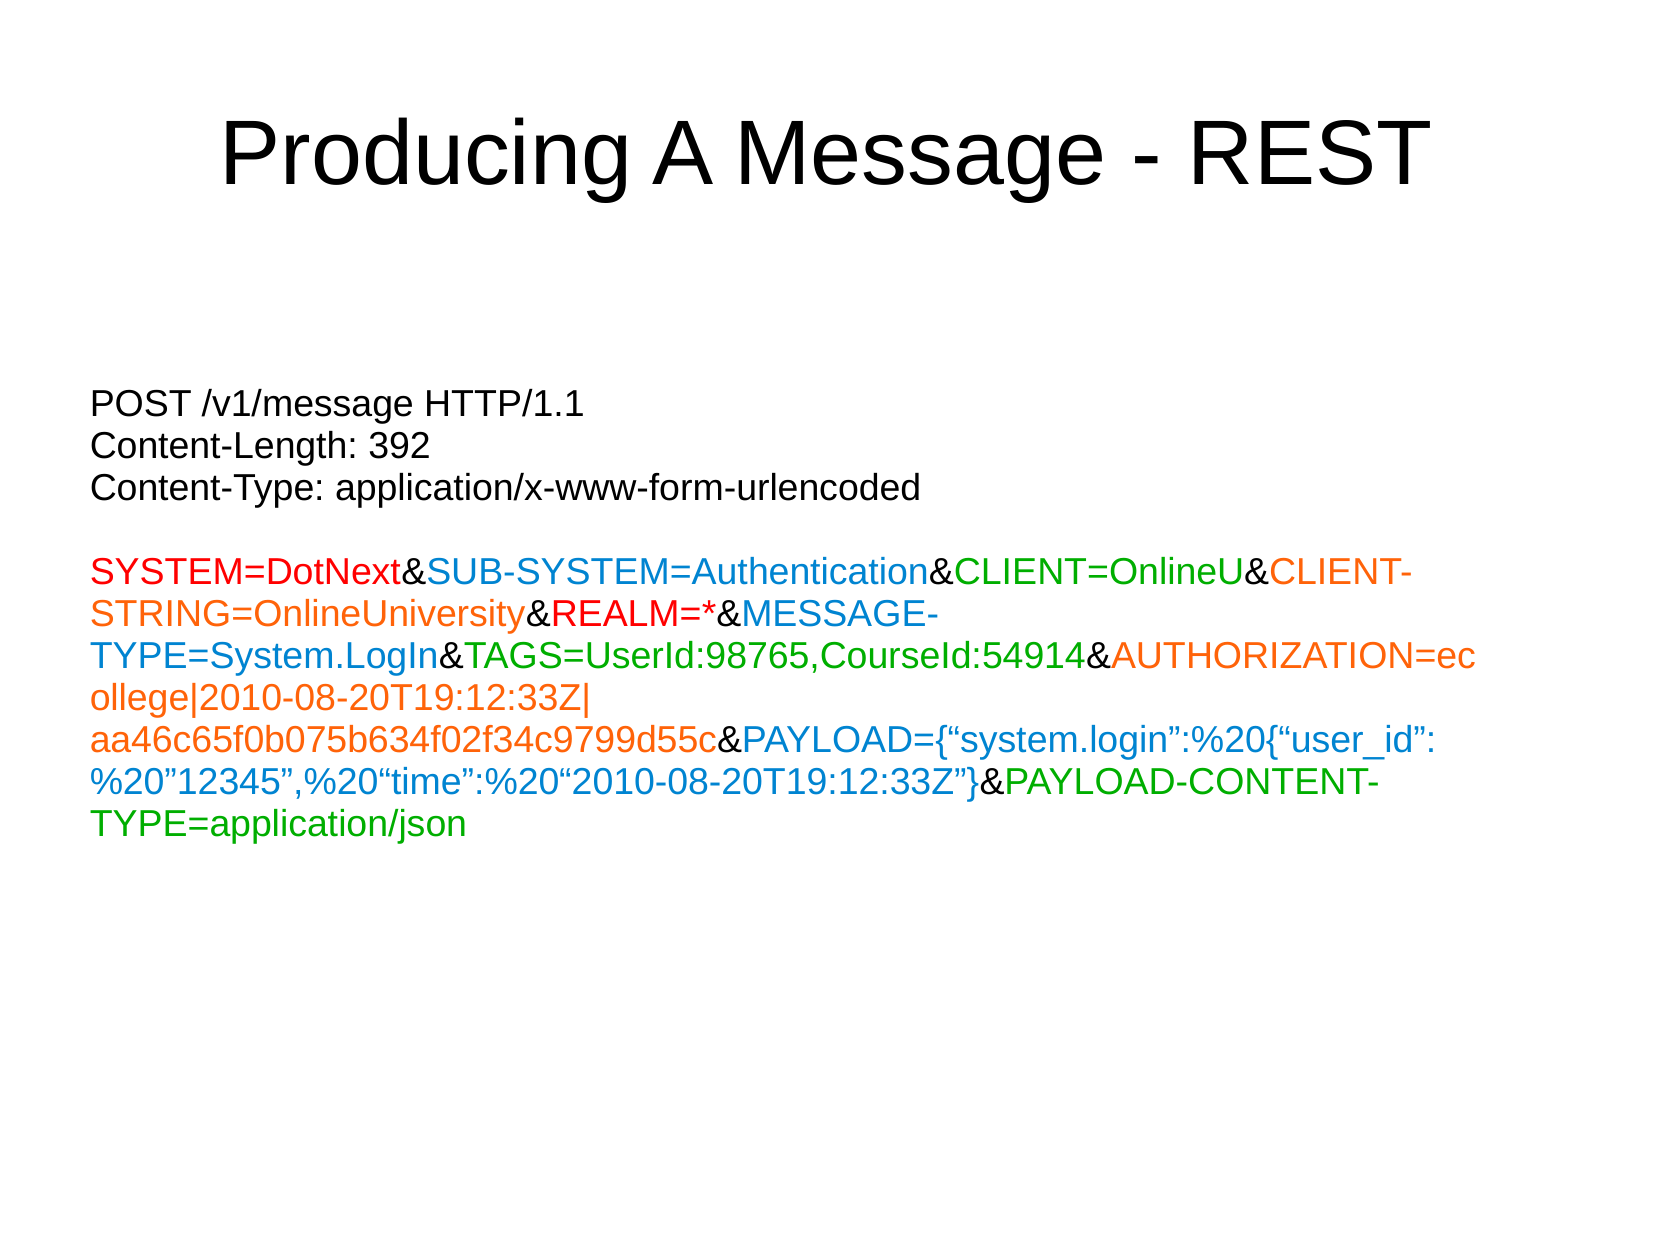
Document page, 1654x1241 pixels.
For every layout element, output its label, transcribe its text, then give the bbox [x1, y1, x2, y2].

text_box POST /v1/message HTTP/1.1 Content-Length: 392 Content-Type: application/x-www-form-urlencoded SYSTEM=DotNext&SUB-SYSTEM=Authentication&CLIENT=OnlineU&CLIENT-STRING=OnlineUniversity&REALM=*&MESSAGE-TYPE=System.LogIn&TAGS=UserId:98765,CourseId:54914&AUTHORIZATION=ecollege|2010-08-20T19:12:33Z|aa46c65f0b075b634f02f34c9799d55c&PAYLOAD={“system.login”:%20{“user_id”:%20”12345”,%20“time”:%20“2010-08-20T19:12:33Z”}&PAYLOAD-CONTENT-TYPE=application/json [75, 375, 1501, 894]
title Producing A Message - REST [82, 49, 1571, 257]
